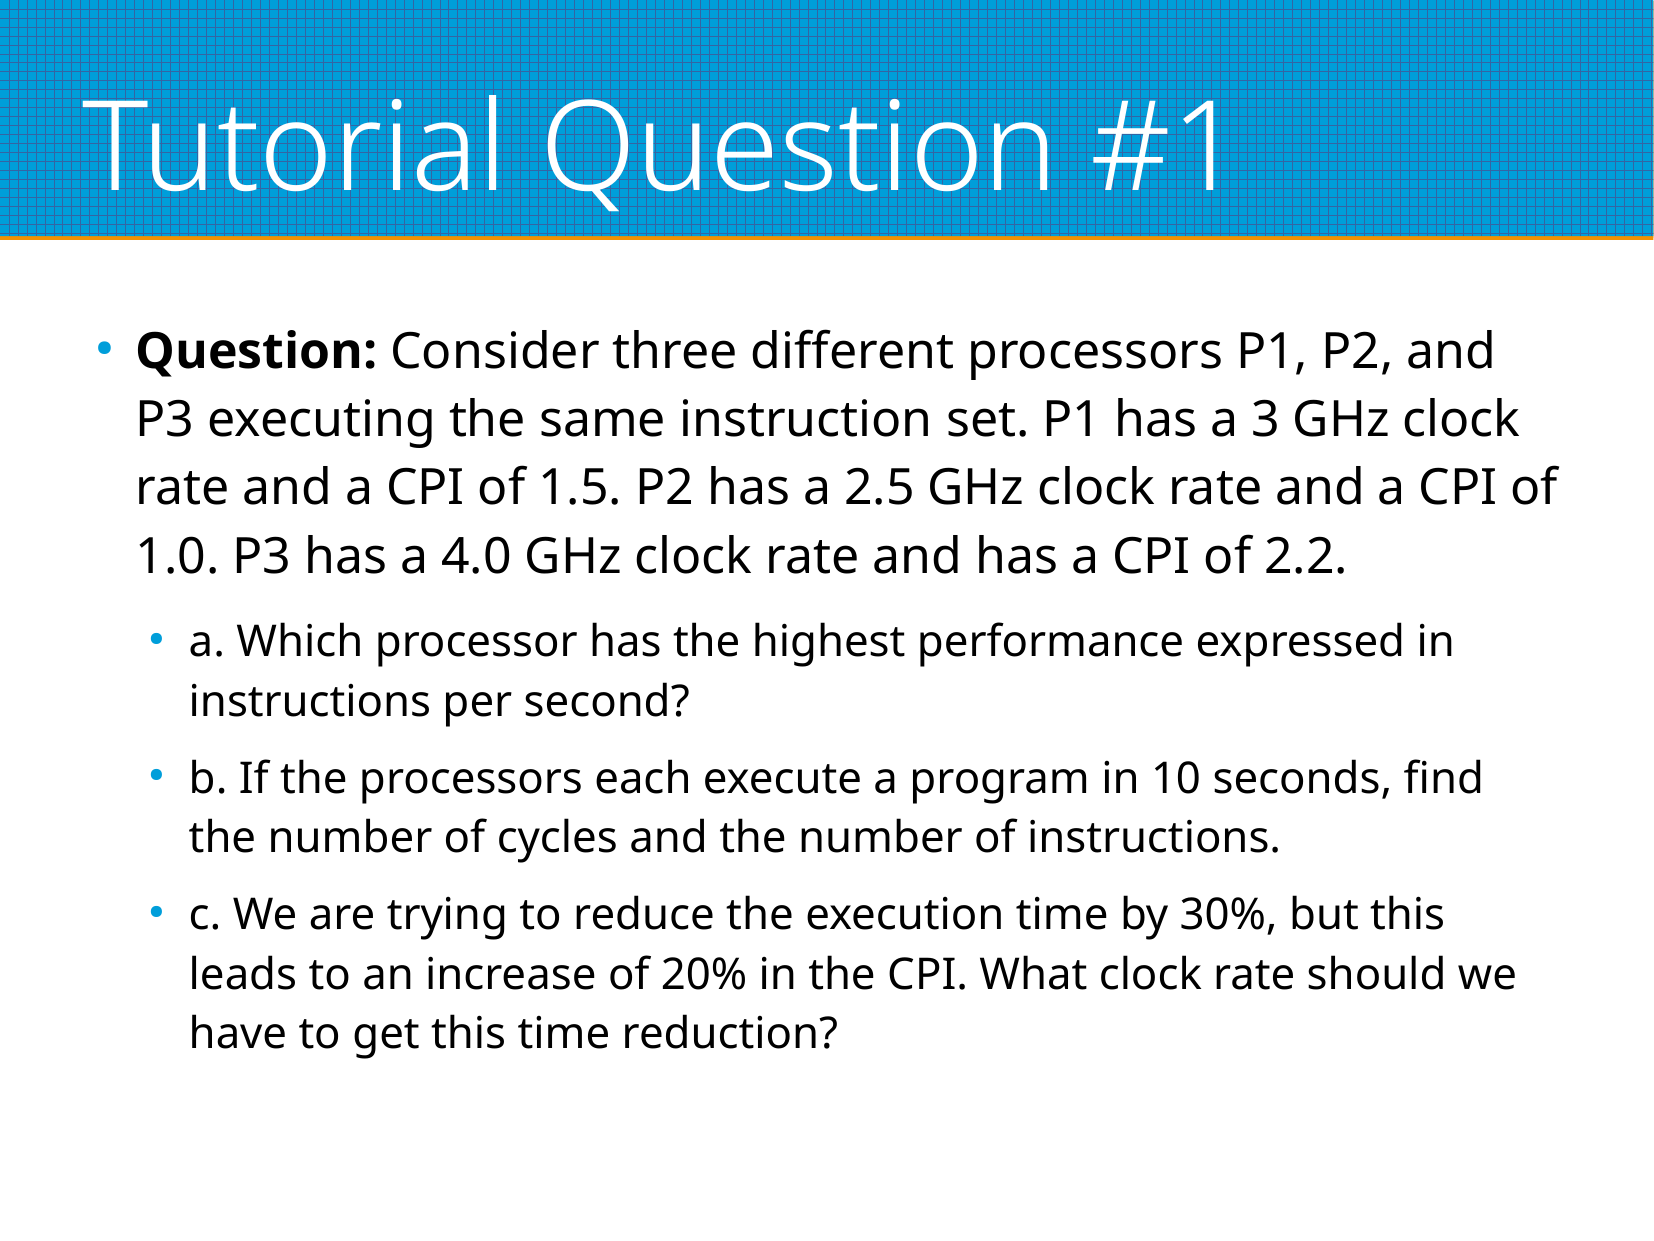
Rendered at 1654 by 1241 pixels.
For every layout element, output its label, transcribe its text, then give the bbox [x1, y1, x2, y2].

title Tutorial Question #1 [82, 19, 1571, 227]
list Question: Consider three different processors P1, P2, and P3 executing the same instruction set. P1 has a 3 GHz clock rate and a CPI of 1.5. P2 has a 2.5 GHz clock rate and a CPI of 1.0. P3 has a 4.0 GHz clock rate and has a CPI of 2.2. a. Which processor has the highest performance expressed in instructions per second? b. If the processors each execute a program in 10 seconds, find the number of cycles and the number of instructions. c. We are trying to reduce the execution time by 30%, but this leads to an increase of 20% in the CPI. What clock rate should we have to get this time reduction? [82, 314, 1563, 1081]
